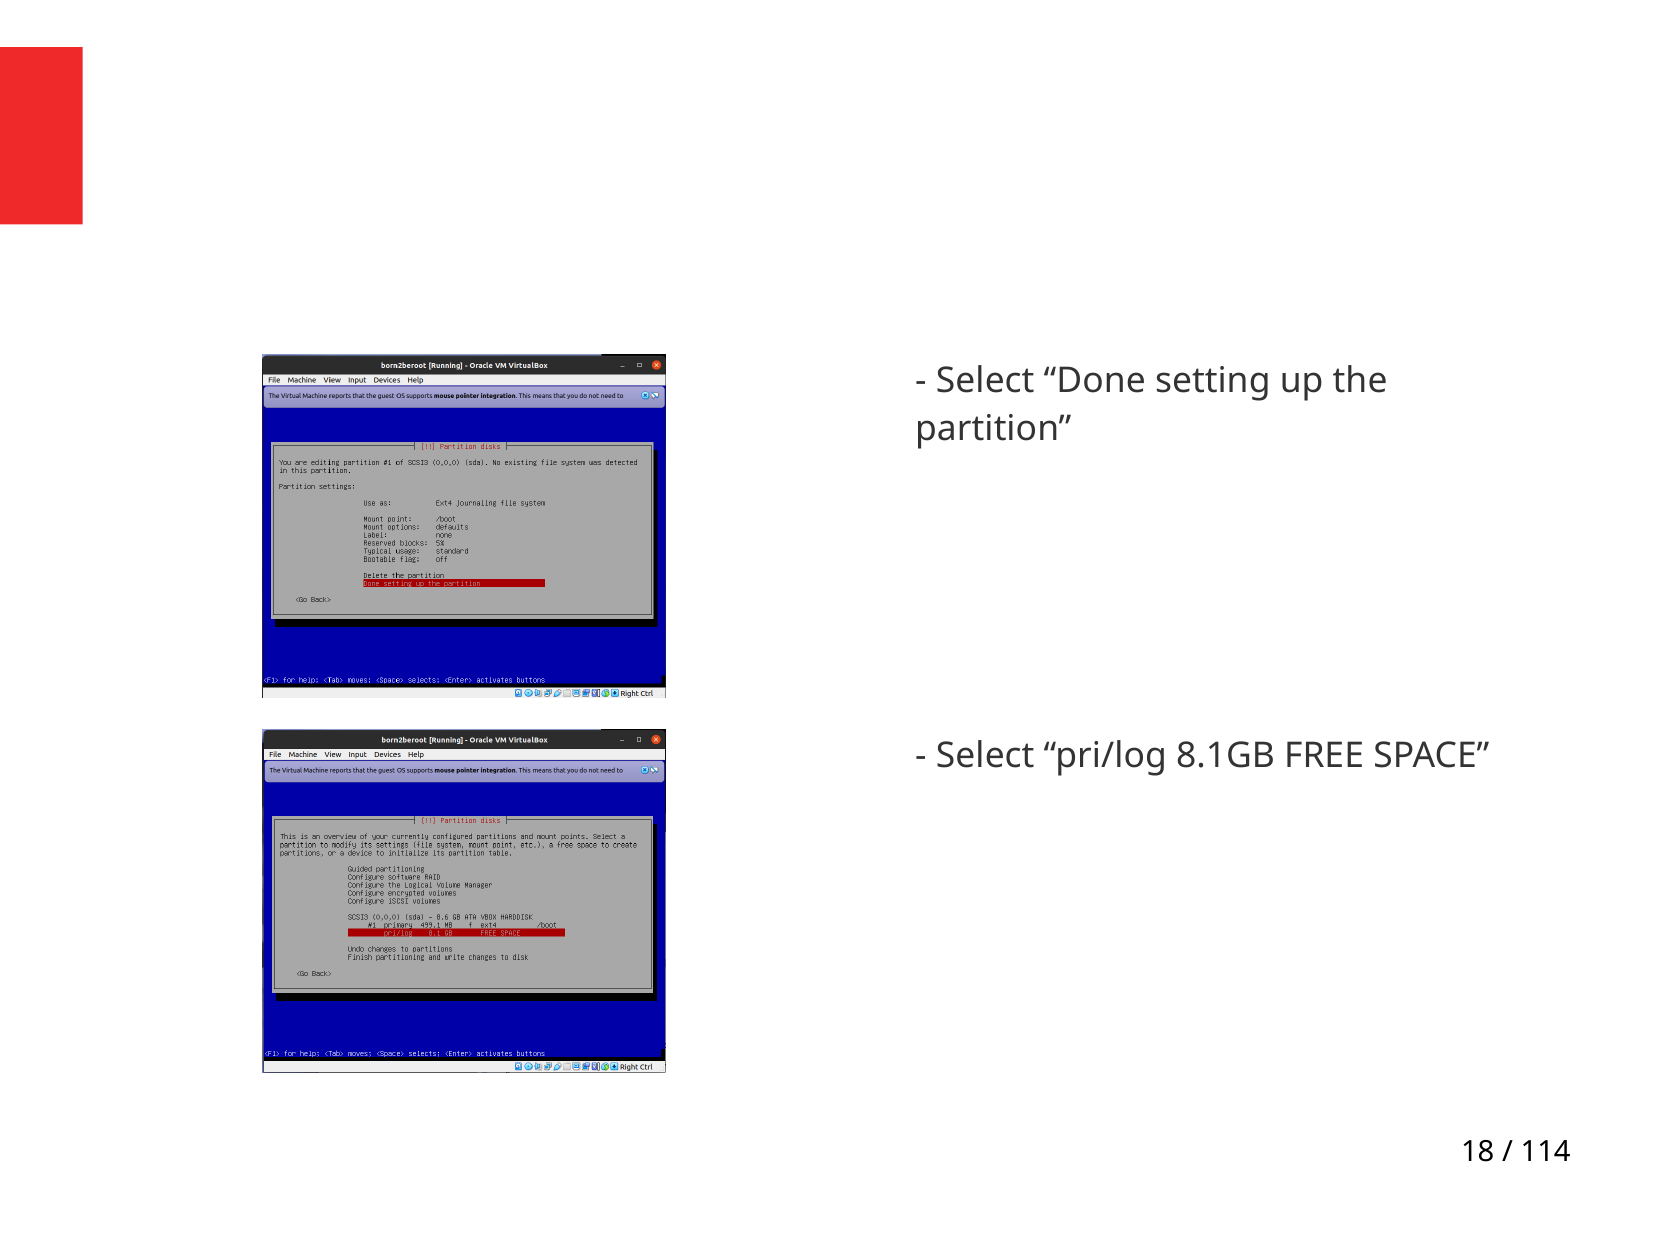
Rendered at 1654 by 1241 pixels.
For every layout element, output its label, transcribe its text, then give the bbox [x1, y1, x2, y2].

picture [262, 729, 666, 1074]
list - Select “pri/log 8.1GB FREE SPACE” [844, 730, 1536, 1074]
picture [262, 354, 666, 698]
list - Select “Done setting up the partition” [844, 354, 1536, 698]
